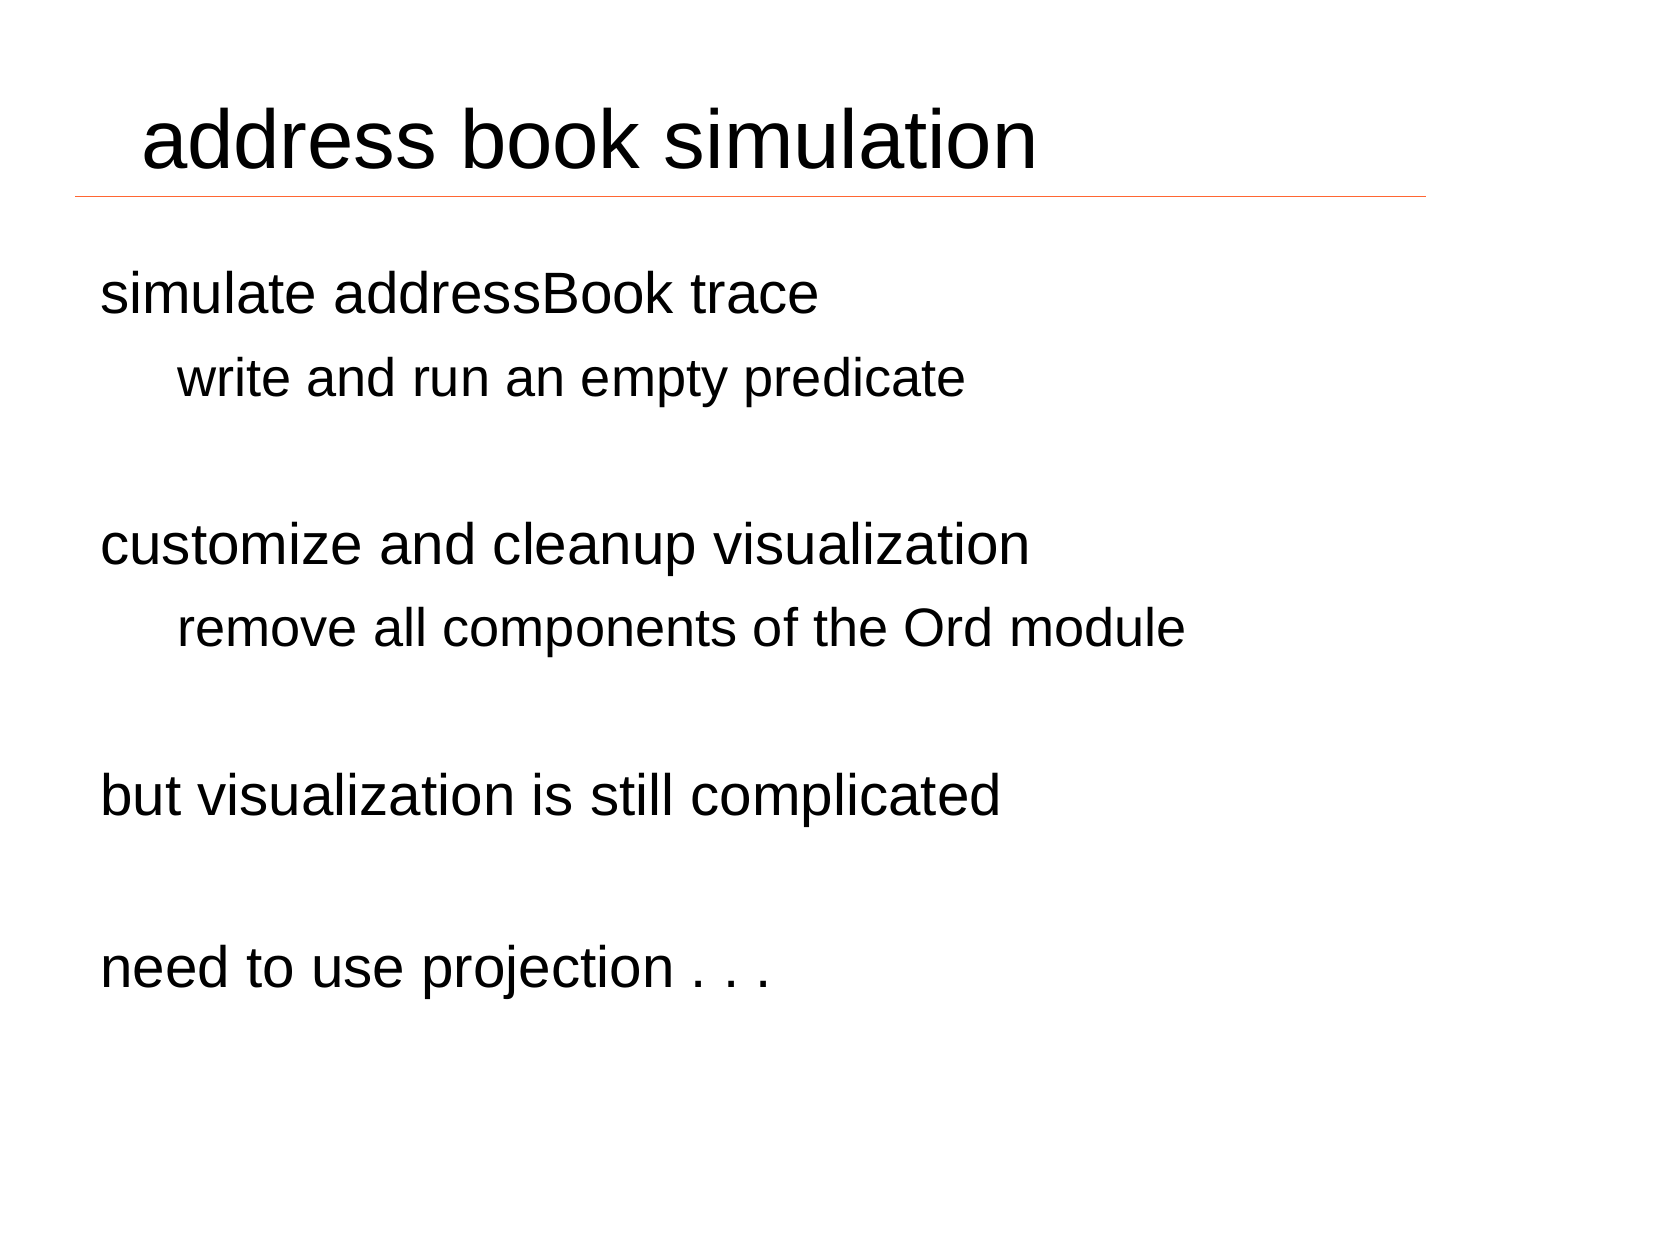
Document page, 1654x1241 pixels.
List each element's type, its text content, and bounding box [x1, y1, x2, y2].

list simulate addressBook trace write and run an empty predicate customize and cleanup visualization remove all components of the Ord module but visualization is still complicated need to use projection . . . [82, 261, 1571, 1120]
title address book simulation [141, 86, 1604, 193]
